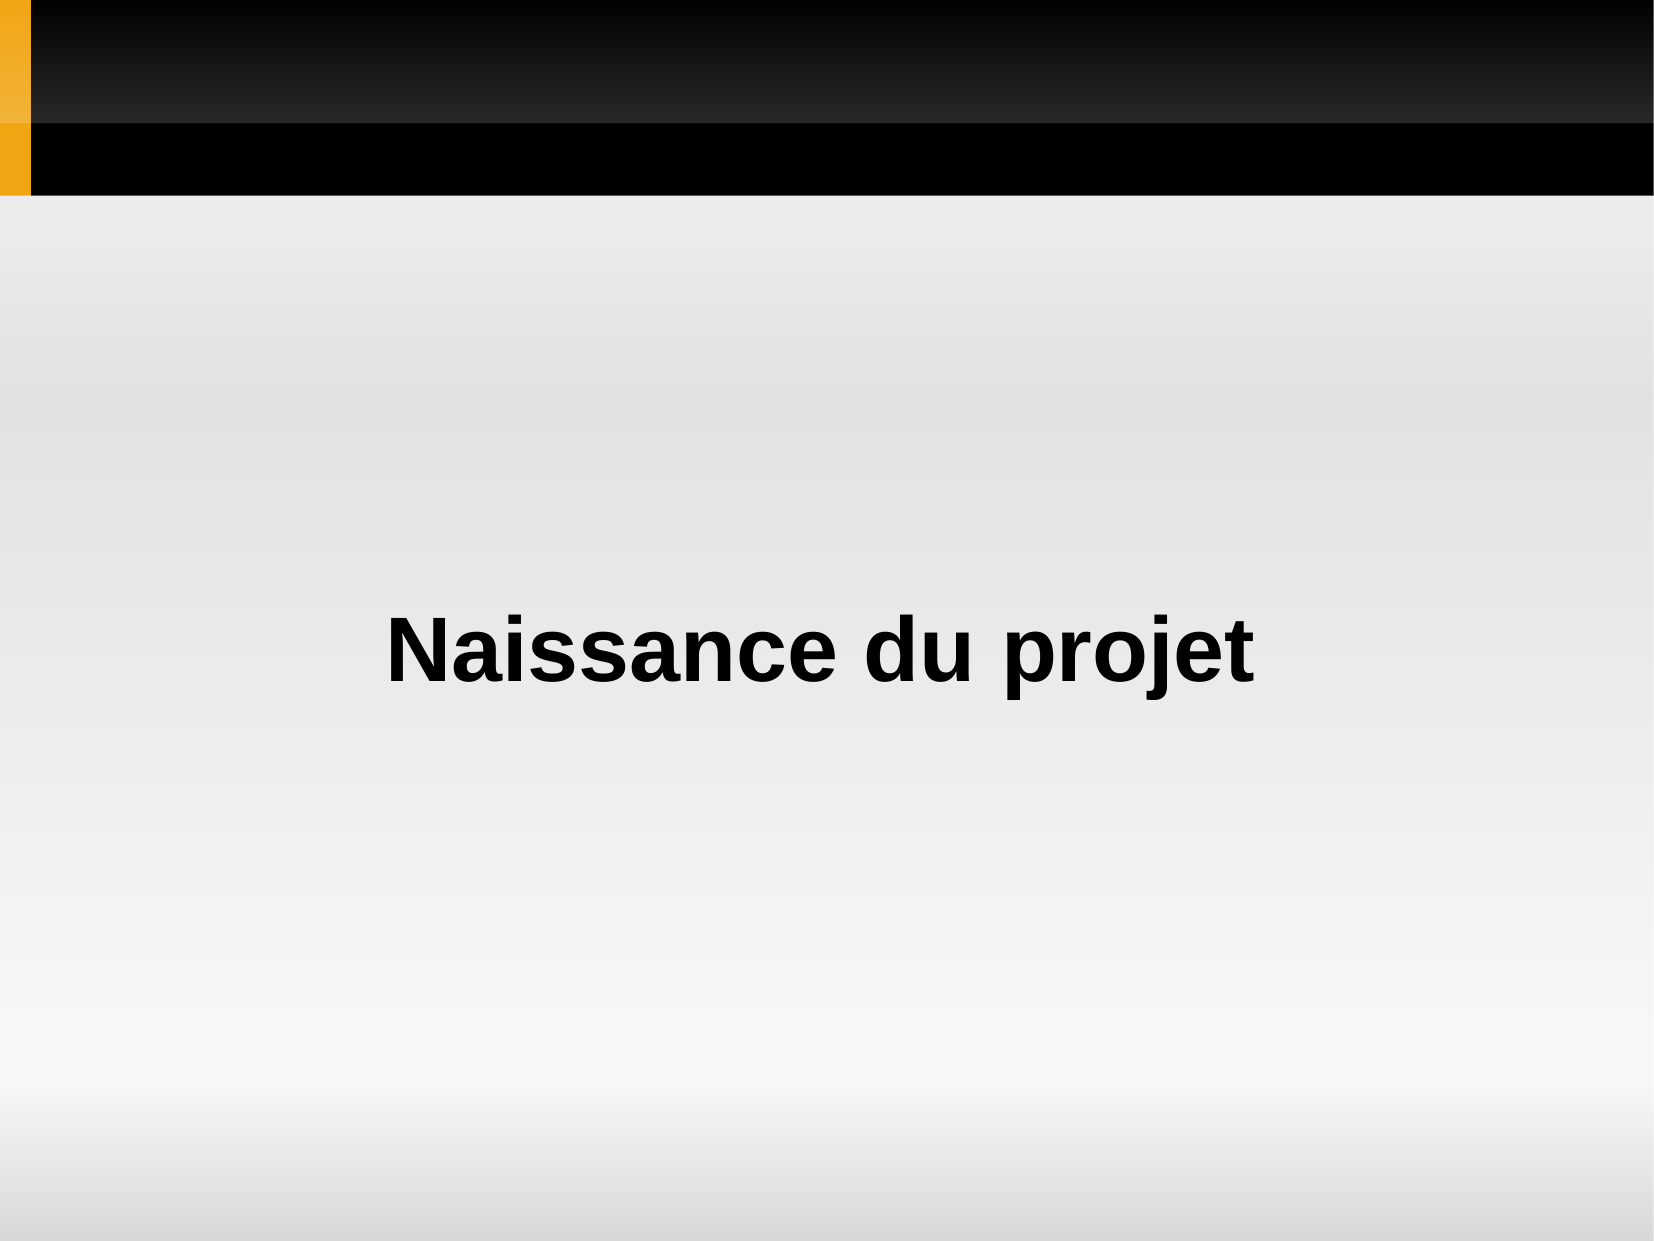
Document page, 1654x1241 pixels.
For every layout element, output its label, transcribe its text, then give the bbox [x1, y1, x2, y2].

title Naissance du projet [76, 545, 1565, 754]
picture [0, 0, 1654, 1241]
